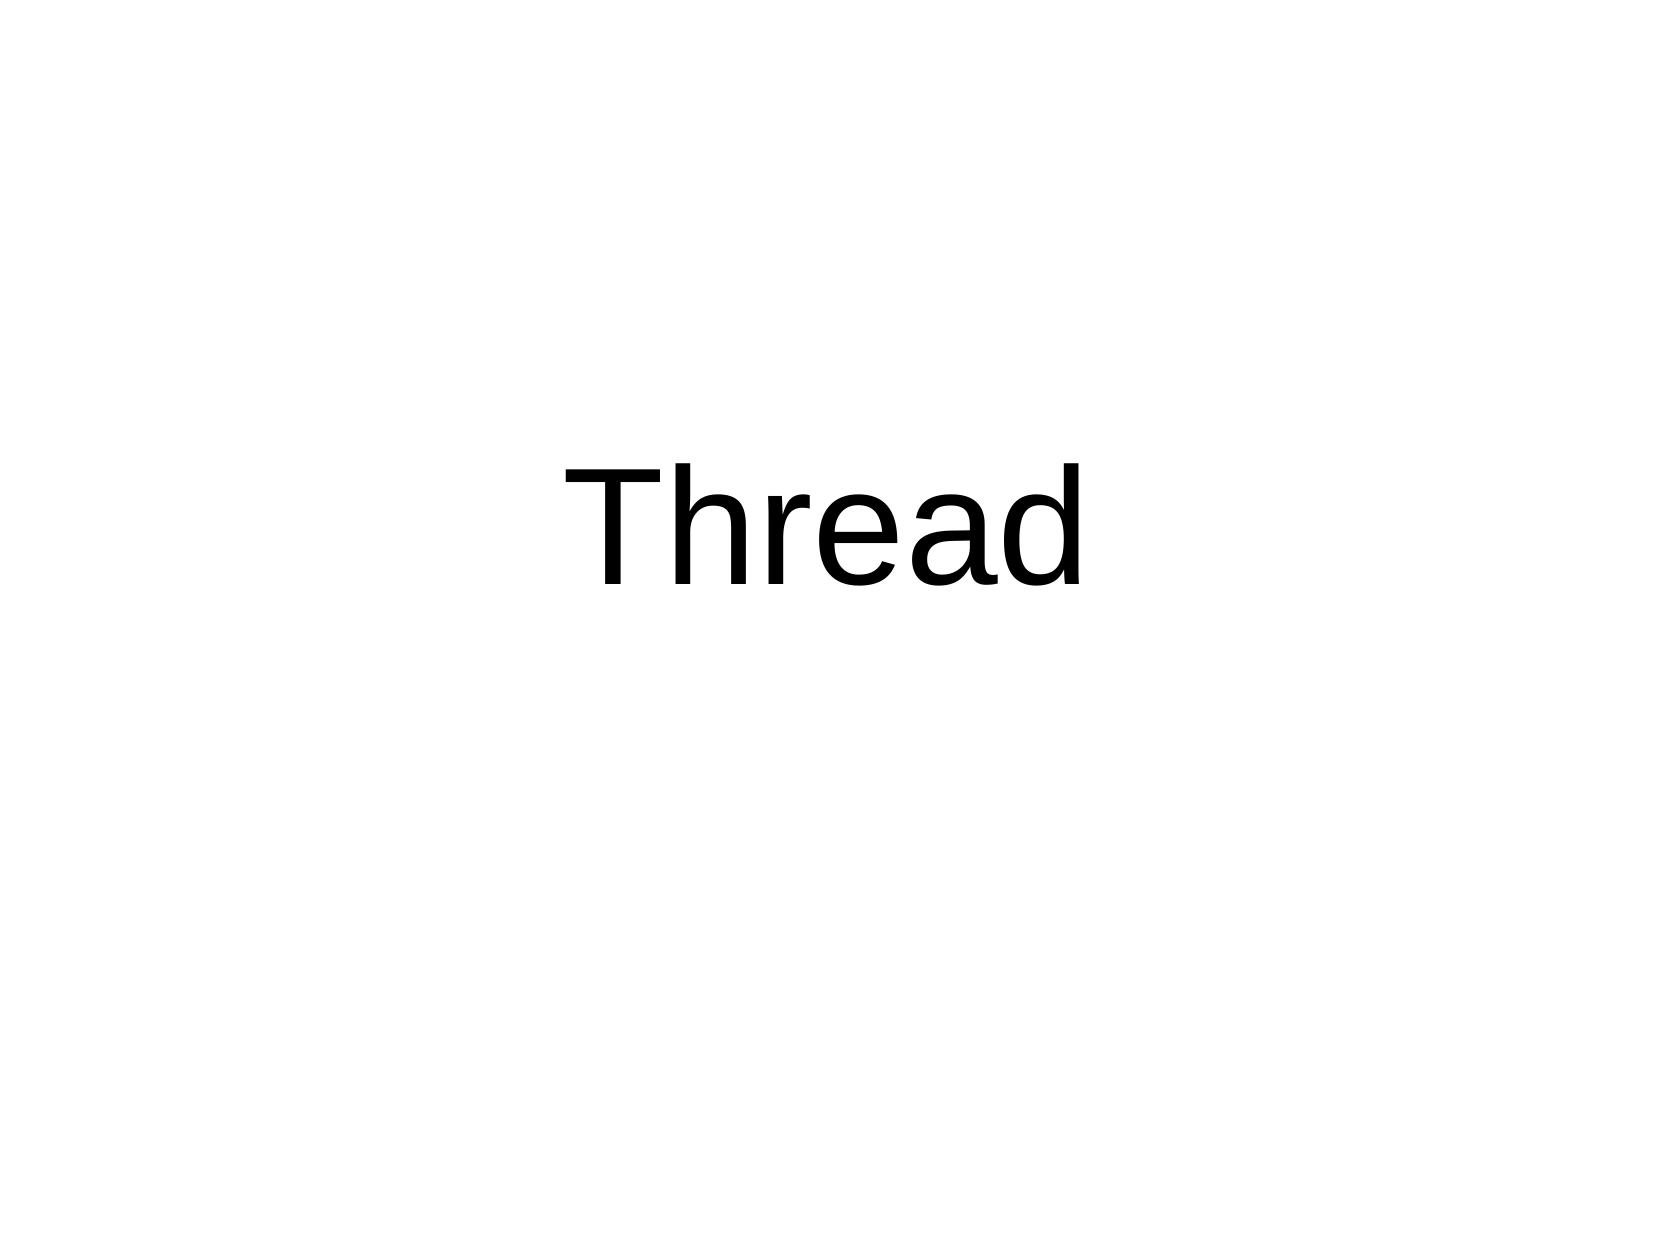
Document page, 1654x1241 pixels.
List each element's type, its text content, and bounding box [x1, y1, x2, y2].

text_box Thread [144, 426, 1510, 628]
